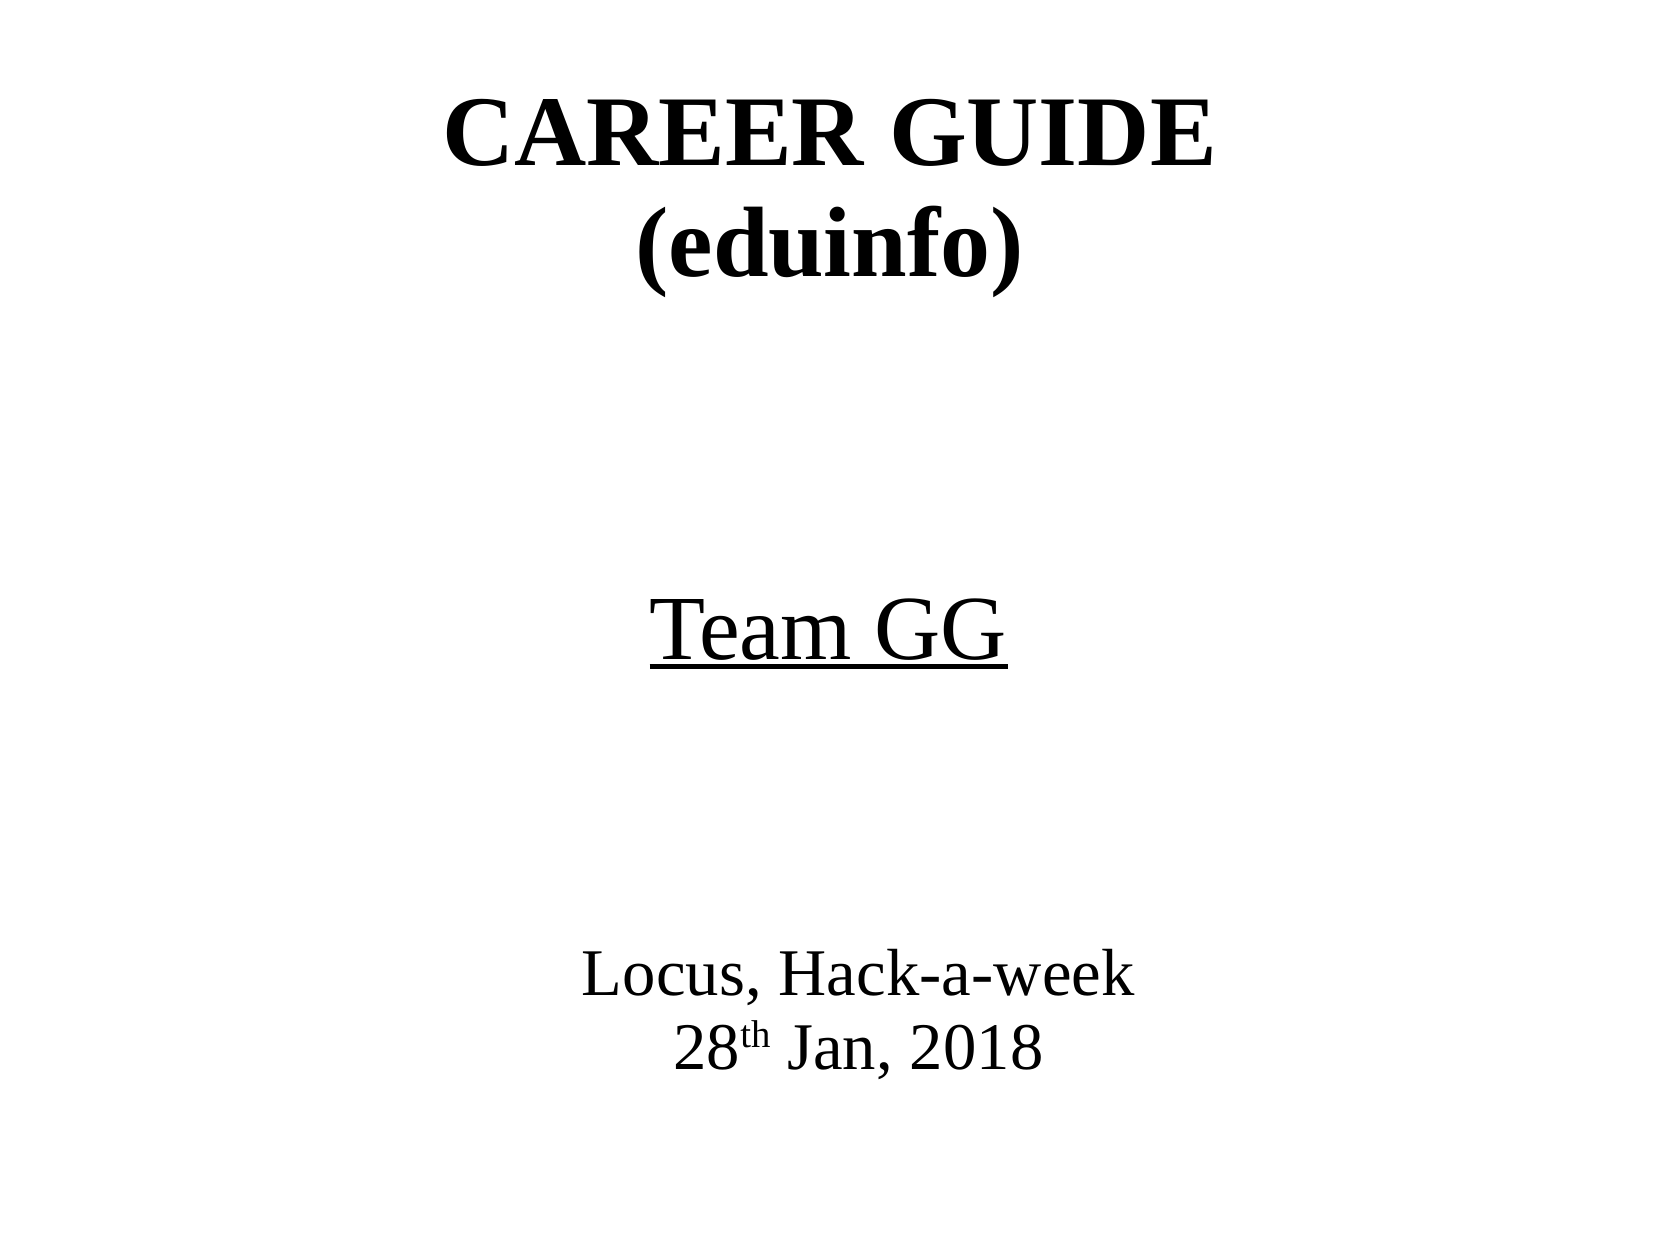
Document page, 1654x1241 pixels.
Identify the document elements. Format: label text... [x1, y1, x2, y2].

text_box Team GG [390, 488, 1268, 769]
subtitle Locus, Hack-a-week 28th Jan, 2018 [420, 870, 1298, 1150]
title CAREER GUIDE (eduinfo) [85, 76, 1574, 298]
